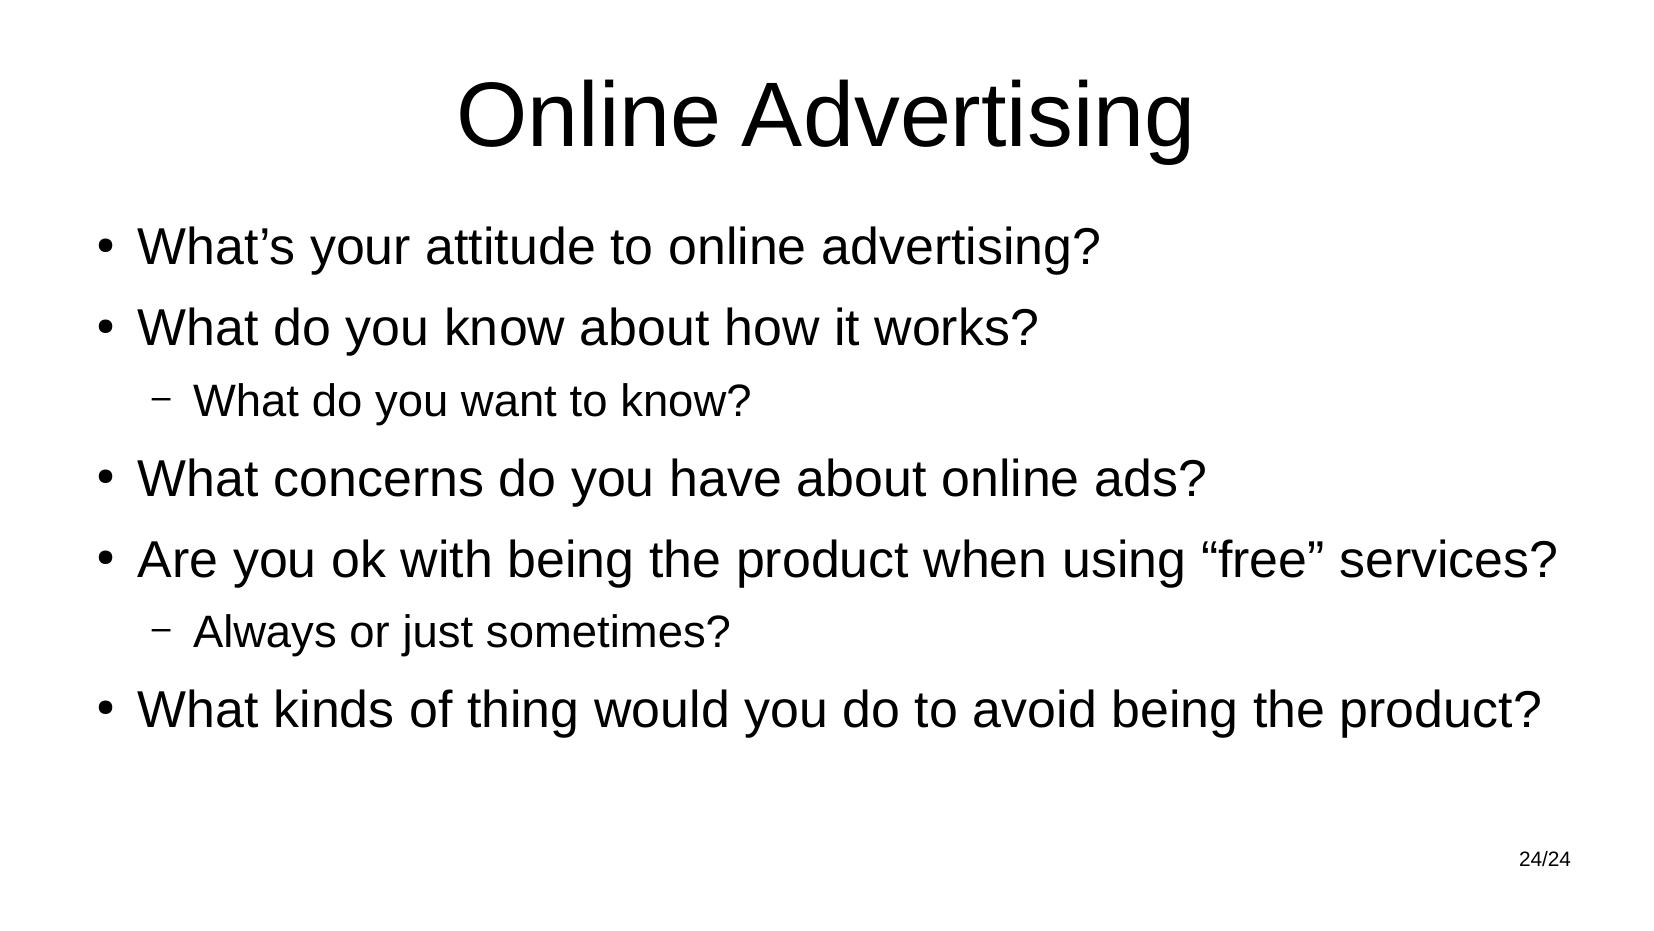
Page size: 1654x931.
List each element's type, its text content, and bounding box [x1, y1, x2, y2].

list What’s your attitude to online advertising? What do you know about how it works? What do you want to know? What concerns do you have about online ads? Are you ok with being the product when using “free” services? Always or just sometimes? What kinds of thing would you do to avoid being the product? [82, 217, 1571, 758]
title Online Advertising [82, 37, 1571, 193]
